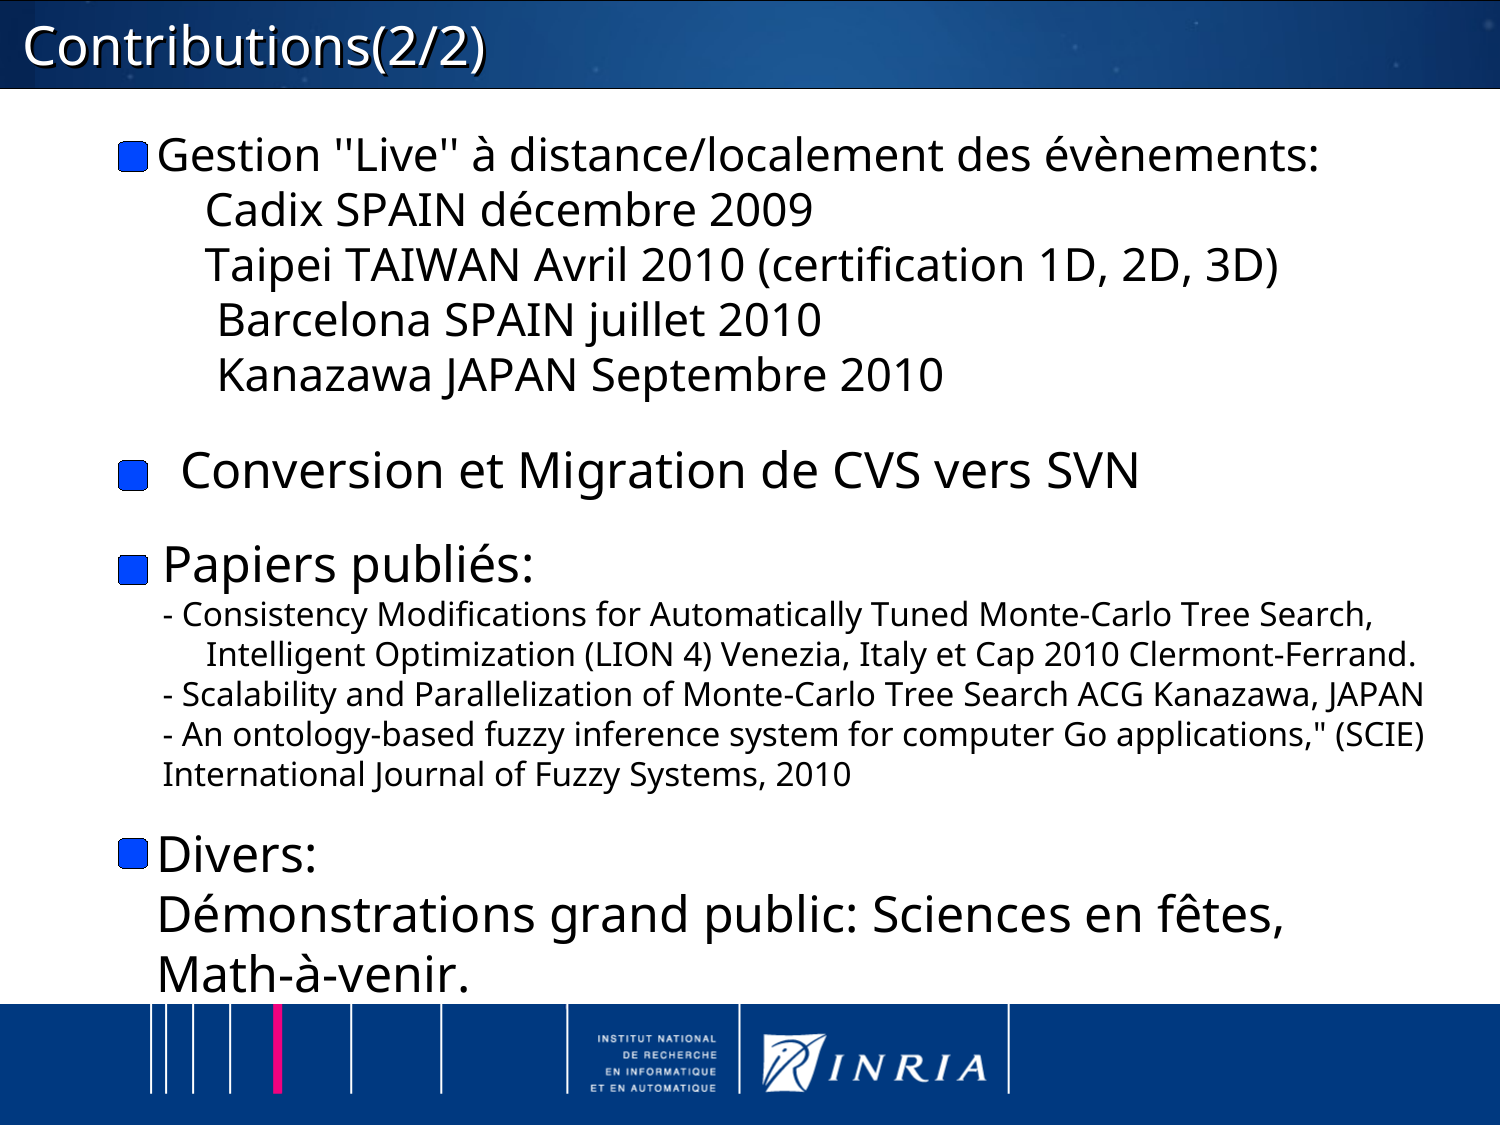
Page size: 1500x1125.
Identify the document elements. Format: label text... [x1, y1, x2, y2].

picture [0, 1004, 1500, 1125]
text_box Divers: Démonstrations grand public: Sciences en fêtes, Math-à-venir. [141, 814, 1447, 1010]
text_box [118, 838, 141, 869]
text_box [118, 555, 147, 585]
text_box Contributions(2/2) [0, 0, 1500, 89]
text_box Gestion ''Live'' à distance/localement des évènements: Cadix SPAIN décembre 2009 Taipei TAIWAN Avril 2010 (certification 1D, 2D, 3D) Barcelona SPAIN juillet 2010 Kanazawa JAPAN Septembre 2010 [141, 118, 1471, 408]
text_box [118, 460, 148, 491]
text_box Conversion et Migration de CVS vers SVN [165, 431, 1359, 506]
text_box Papiers publiés: - Consistency Modifications for Automatically Tuned Monte-Carlo Tree Search, Intelligent Optimization (LION 4) Venezia, Italy et Cap 2010 Clermont-Ferrand. - Scalability and Parallelization of Monte-Carlo Tree Search ACG Kanazawa, JAPAN - An ontology-based fuzzy inference system for computer Go applications," (SCIE) International Journal of Fuzzy Systems, 2010 [147, 525, 1477, 801]
text_box [118, 141, 148, 172]
